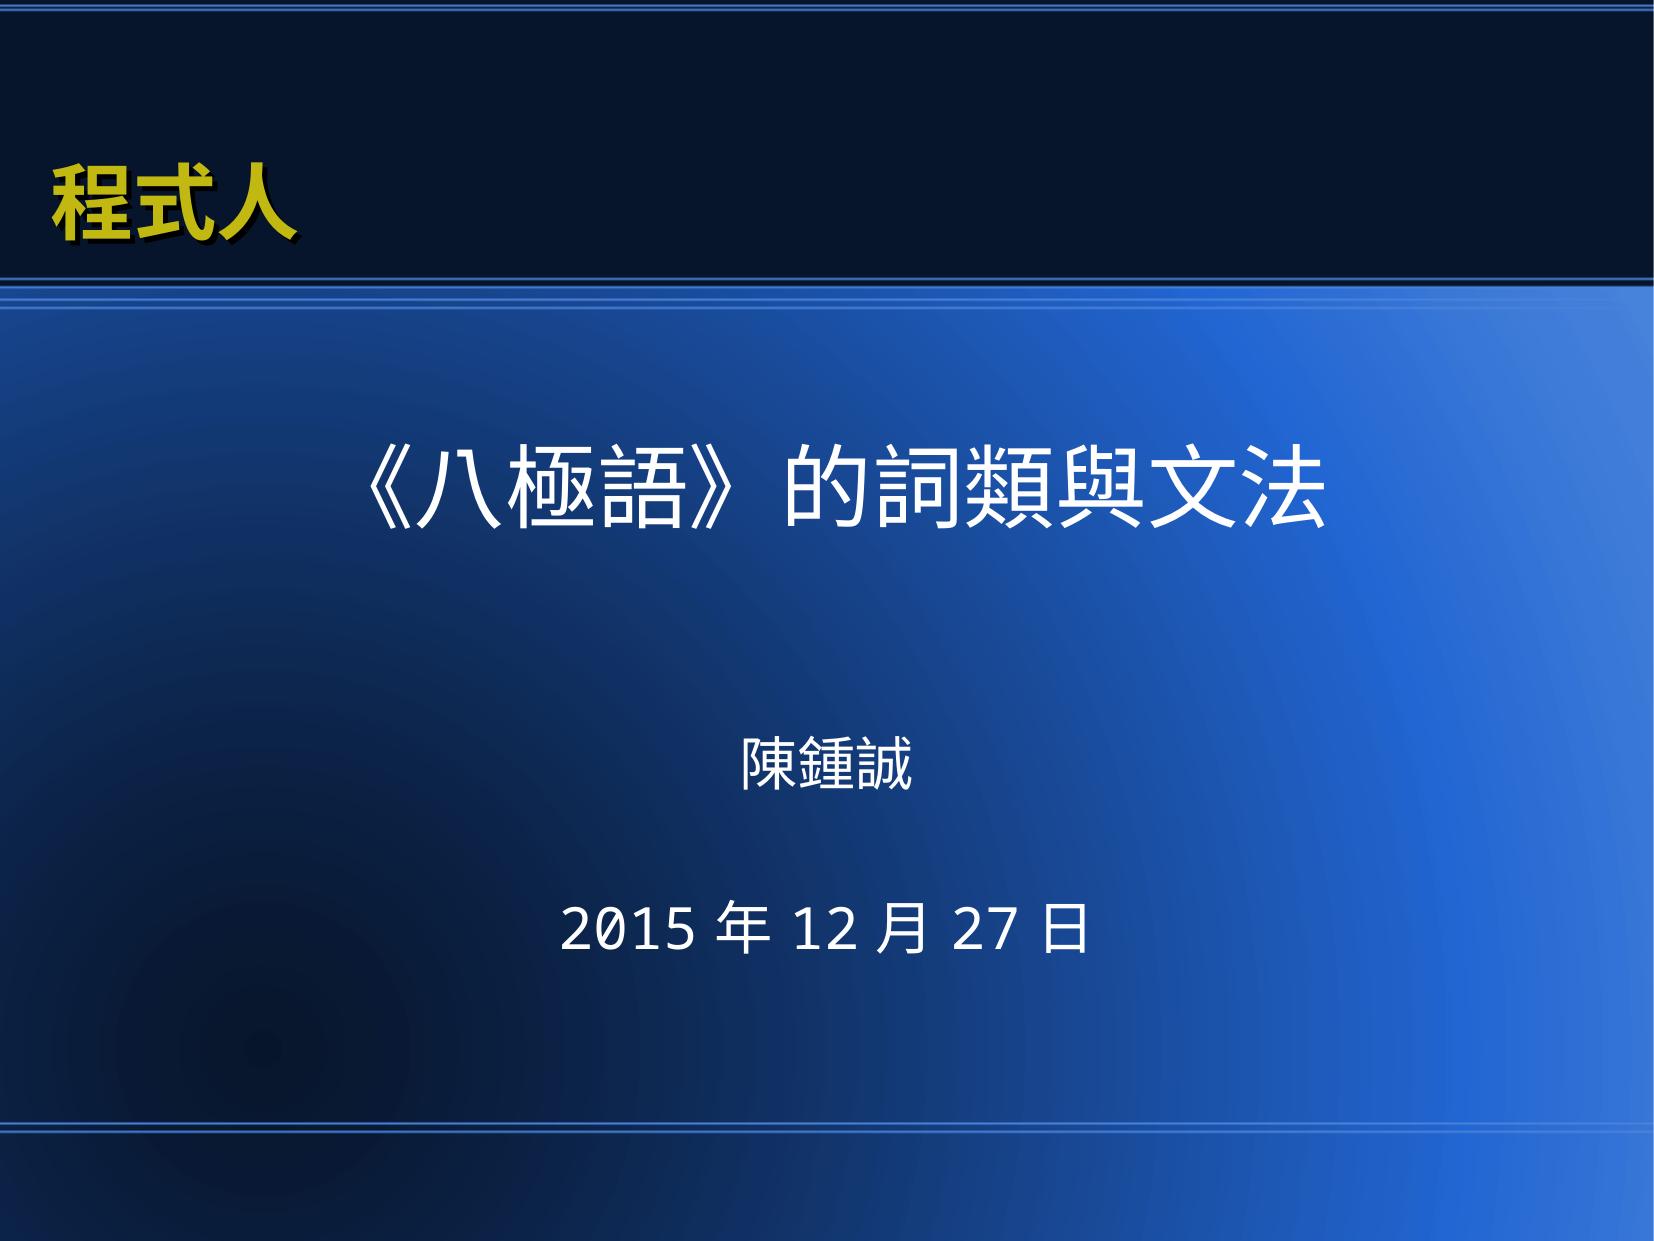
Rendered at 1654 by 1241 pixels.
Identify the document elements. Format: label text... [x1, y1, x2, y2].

subtitle 《八極語》的詞類與文法 陳鍾誠 2015年12月27日 [82, 307, 1571, 1075]
picture [0, 0, 1654, 1241]
text_box 程式人 [35, 129, 378, 325]
